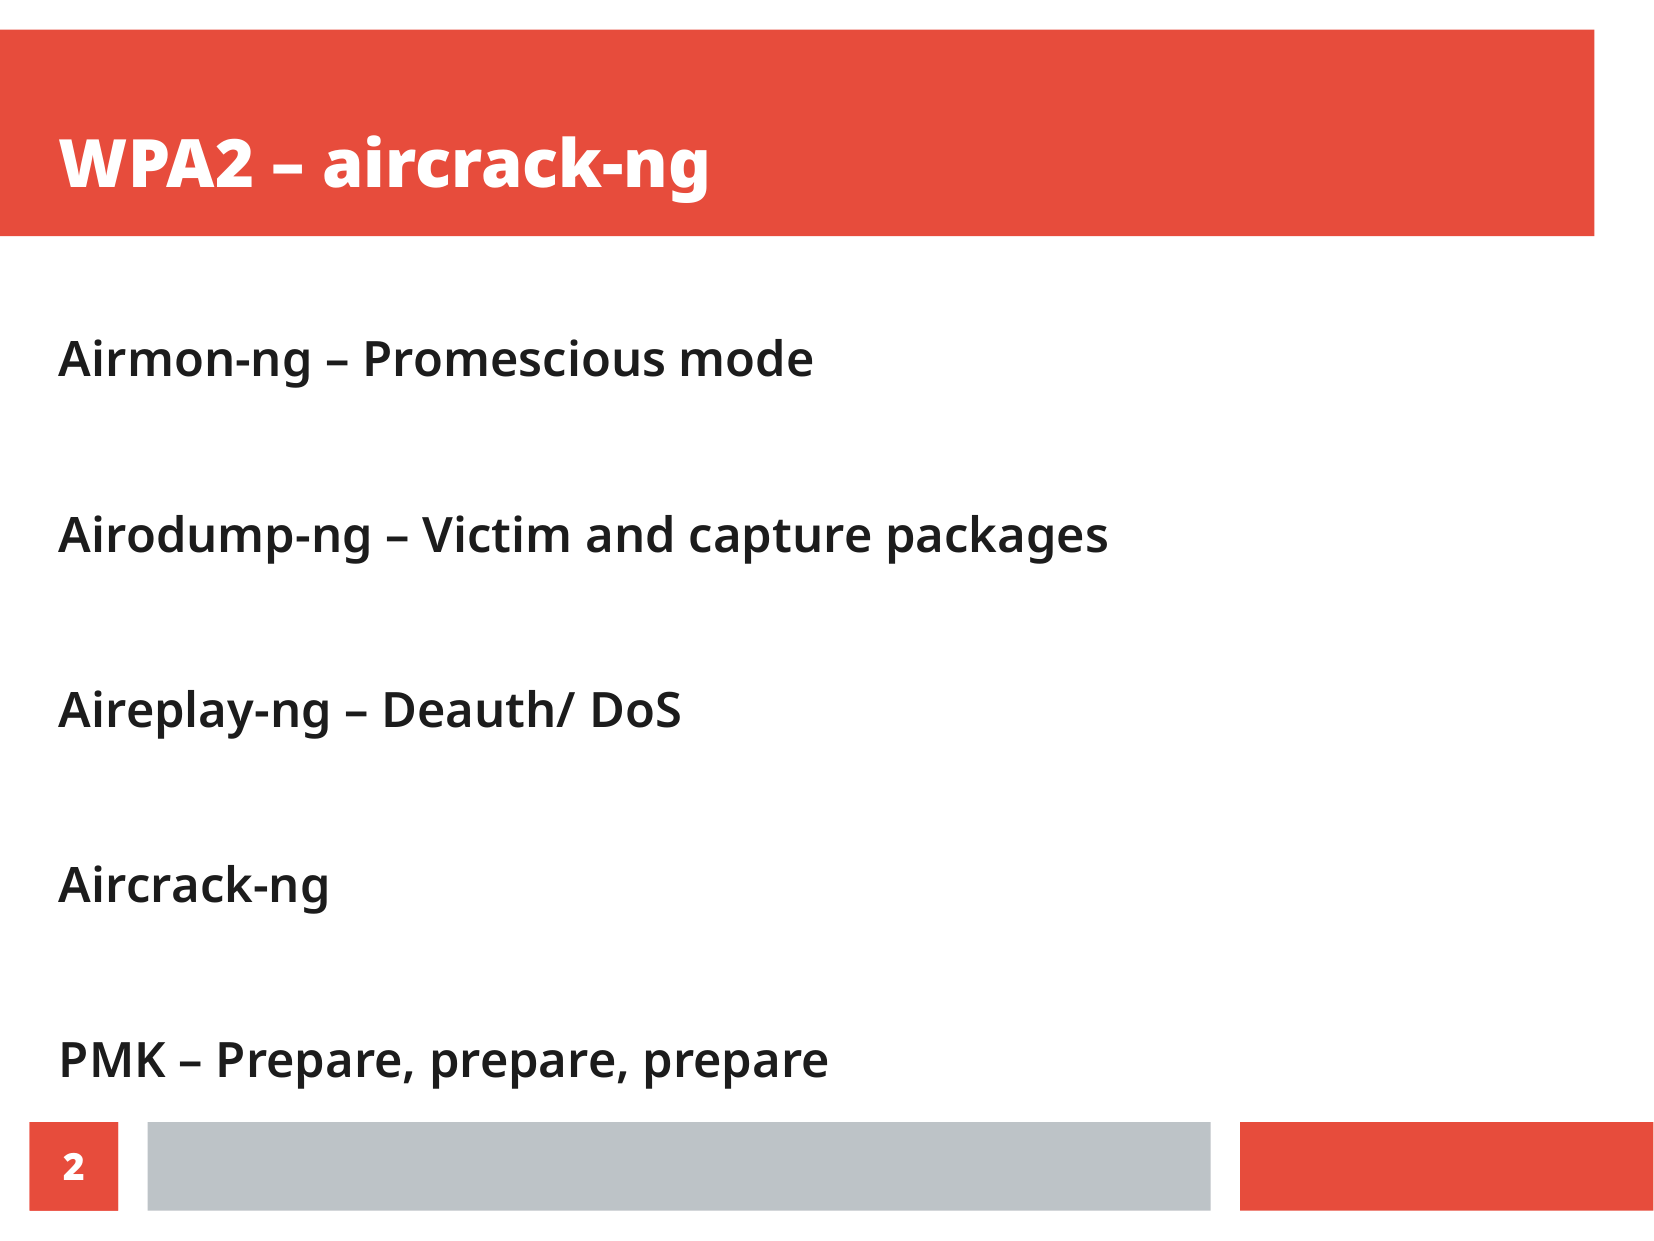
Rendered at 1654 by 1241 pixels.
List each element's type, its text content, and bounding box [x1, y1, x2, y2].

list Airmon-ng – Promescious mode Airodump-ng – Victim and capture packages Aireplay-ng – Deauth/ DoS Aircrack-ng PMK – Prepare, prepare, prepare [59, 324, 1565, 1093]
title WPA2 – aircrack-ng [59, 59, 1595, 207]
